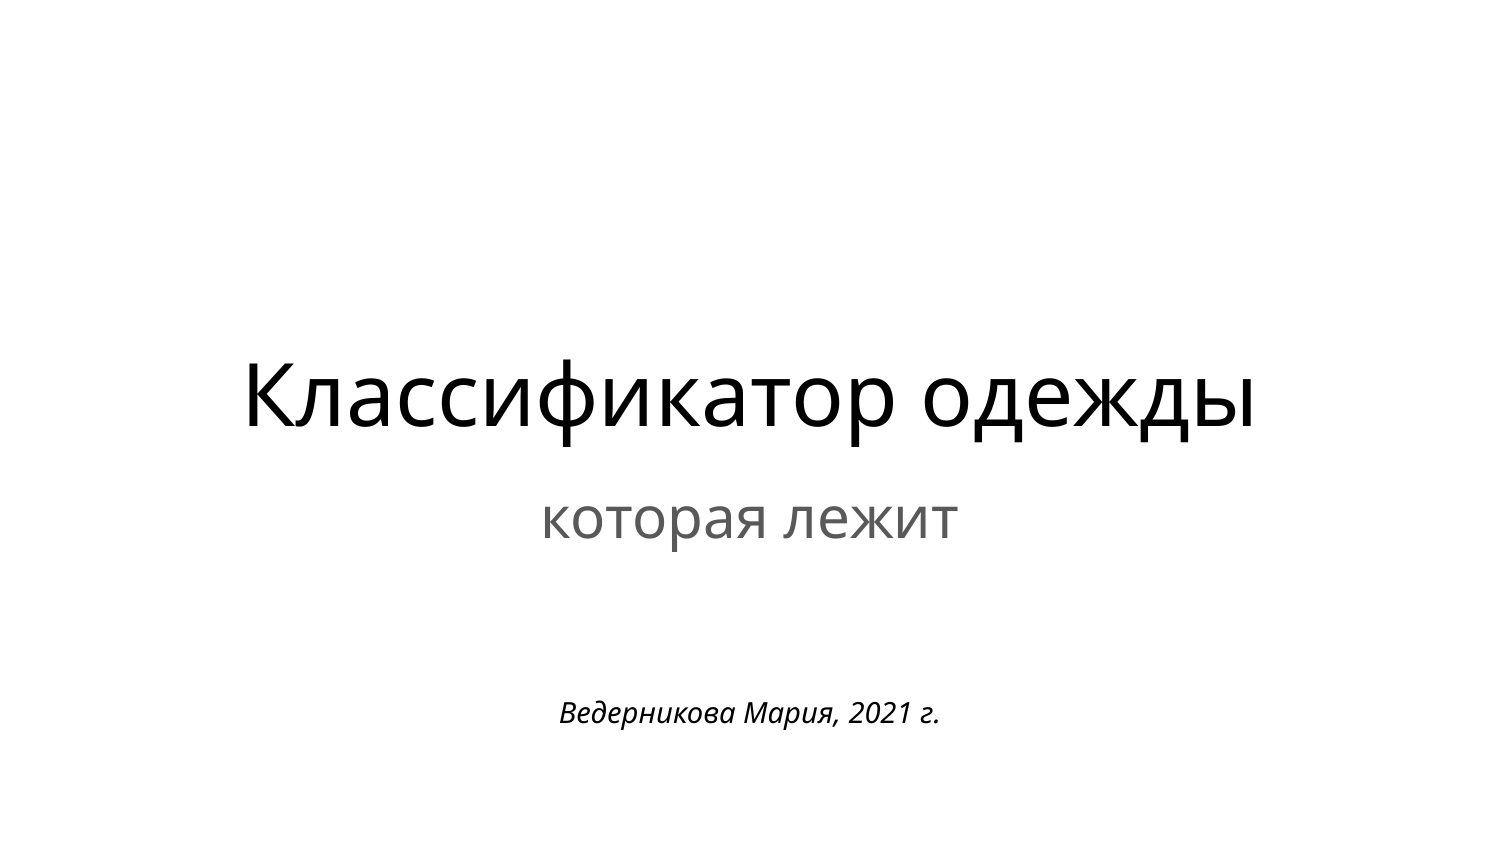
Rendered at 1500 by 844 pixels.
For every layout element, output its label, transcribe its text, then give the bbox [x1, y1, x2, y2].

text_box Ведерникова Мария, 2021 г. [380, 679, 1120, 745]
title Классификатор одежды [51, 122, 1449, 459]
subtitle которая лежит [51, 464, 1449, 595]
